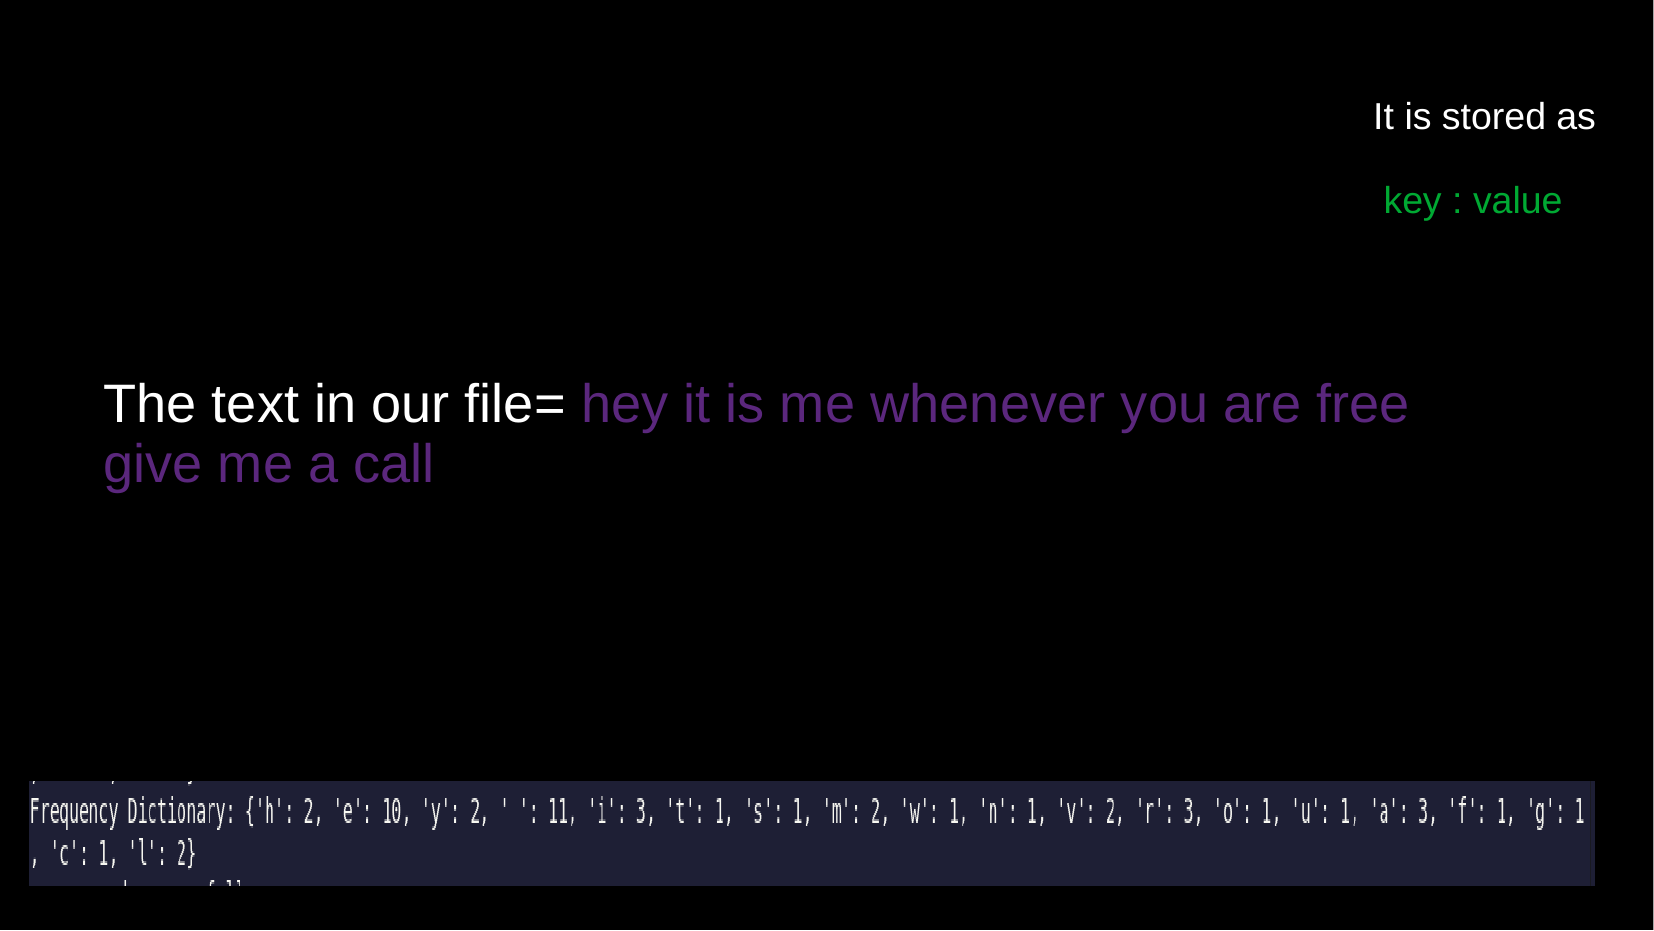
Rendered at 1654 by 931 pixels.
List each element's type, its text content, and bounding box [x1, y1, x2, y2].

text_box The text in our file= hey it is me whenever you are free give me a call [88, 366, 1447, 532]
text_box It is stored as key : value [1358, 88, 1622, 230]
picture [29, 781, 1595, 886]
